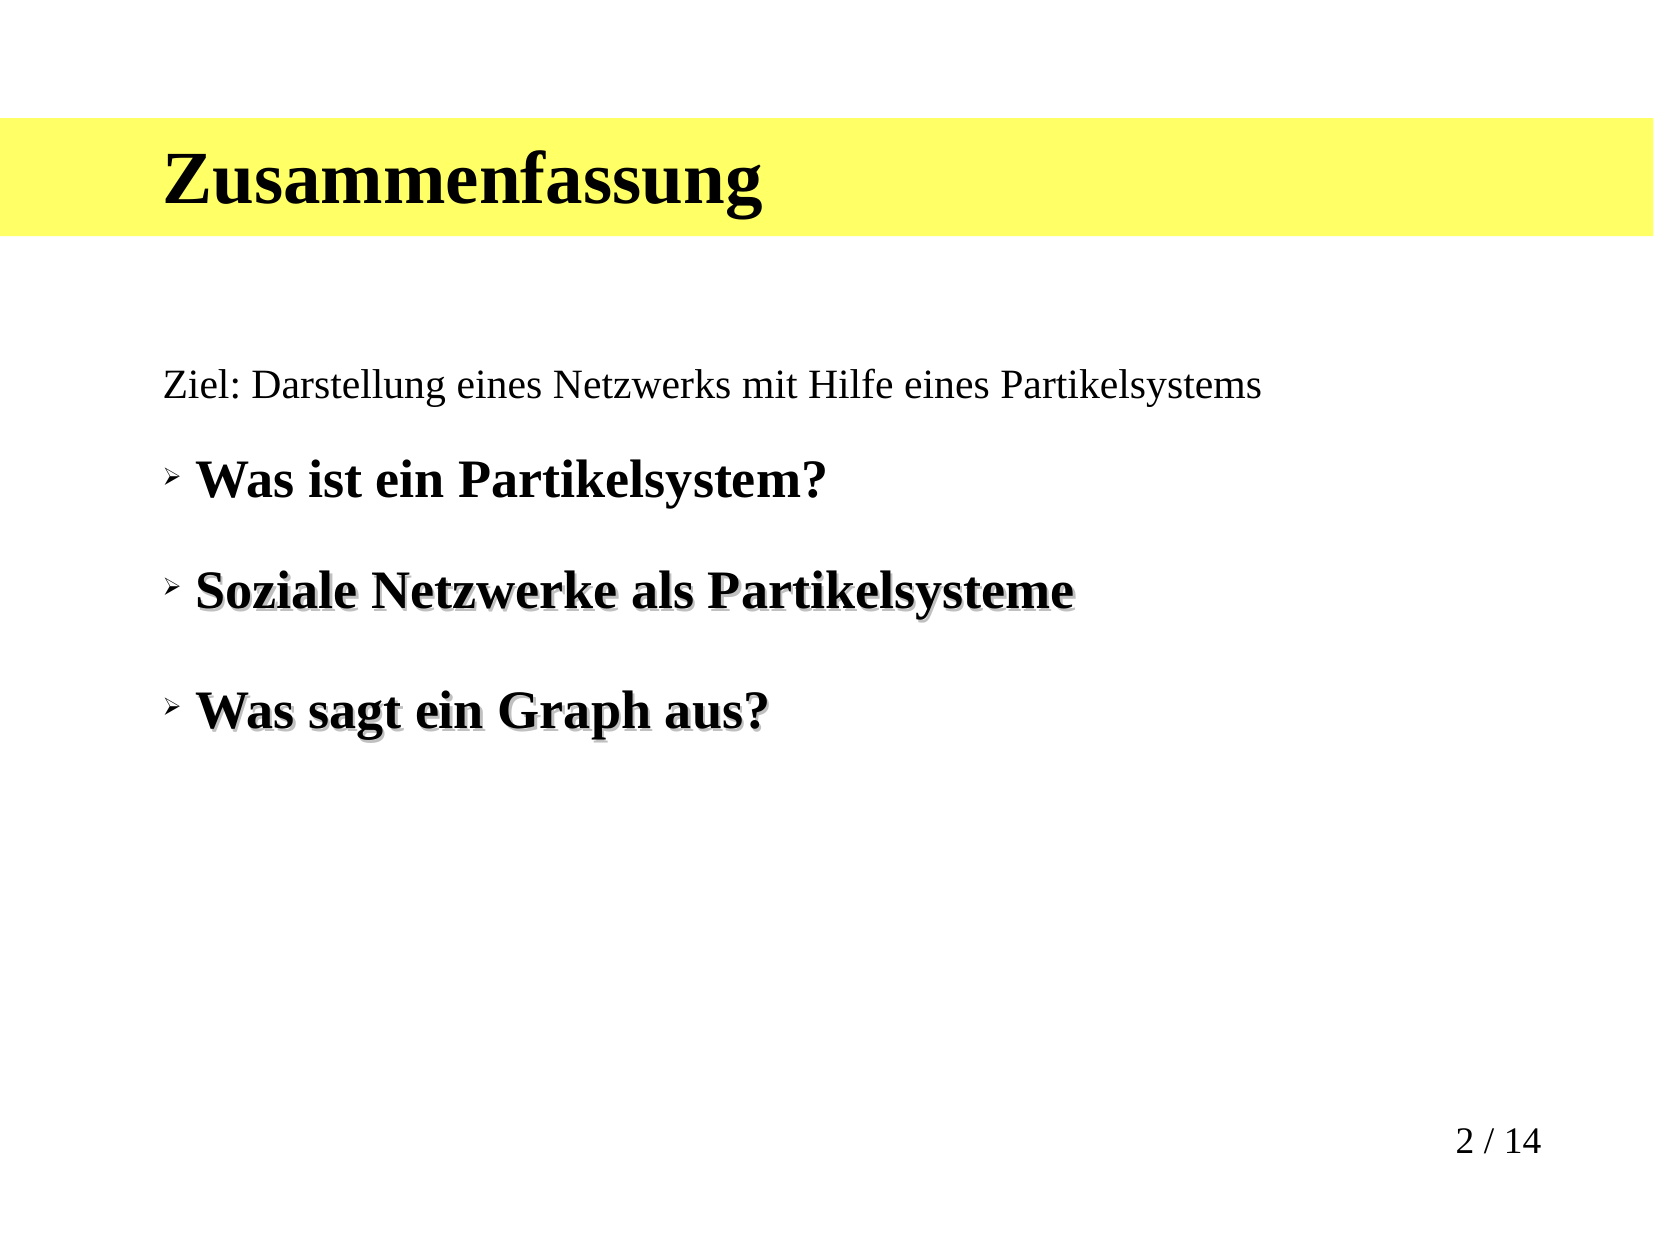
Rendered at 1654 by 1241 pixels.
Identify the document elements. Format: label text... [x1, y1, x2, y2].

text_box <number> / 14 [1440, 1112, 1589, 1211]
text_box [0, 118, 1654, 237]
text_box Zusammenfassung [147, 129, 1087, 228]
text_box Ziel: Darstellung eines Netzwerks mit Hilfe eines Partikelsystems Was ist ein Partikelsystem? Soziale Netzwerke als Partikelsysteme Was sagt ein Graph aus? [147, 354, 1565, 748]
